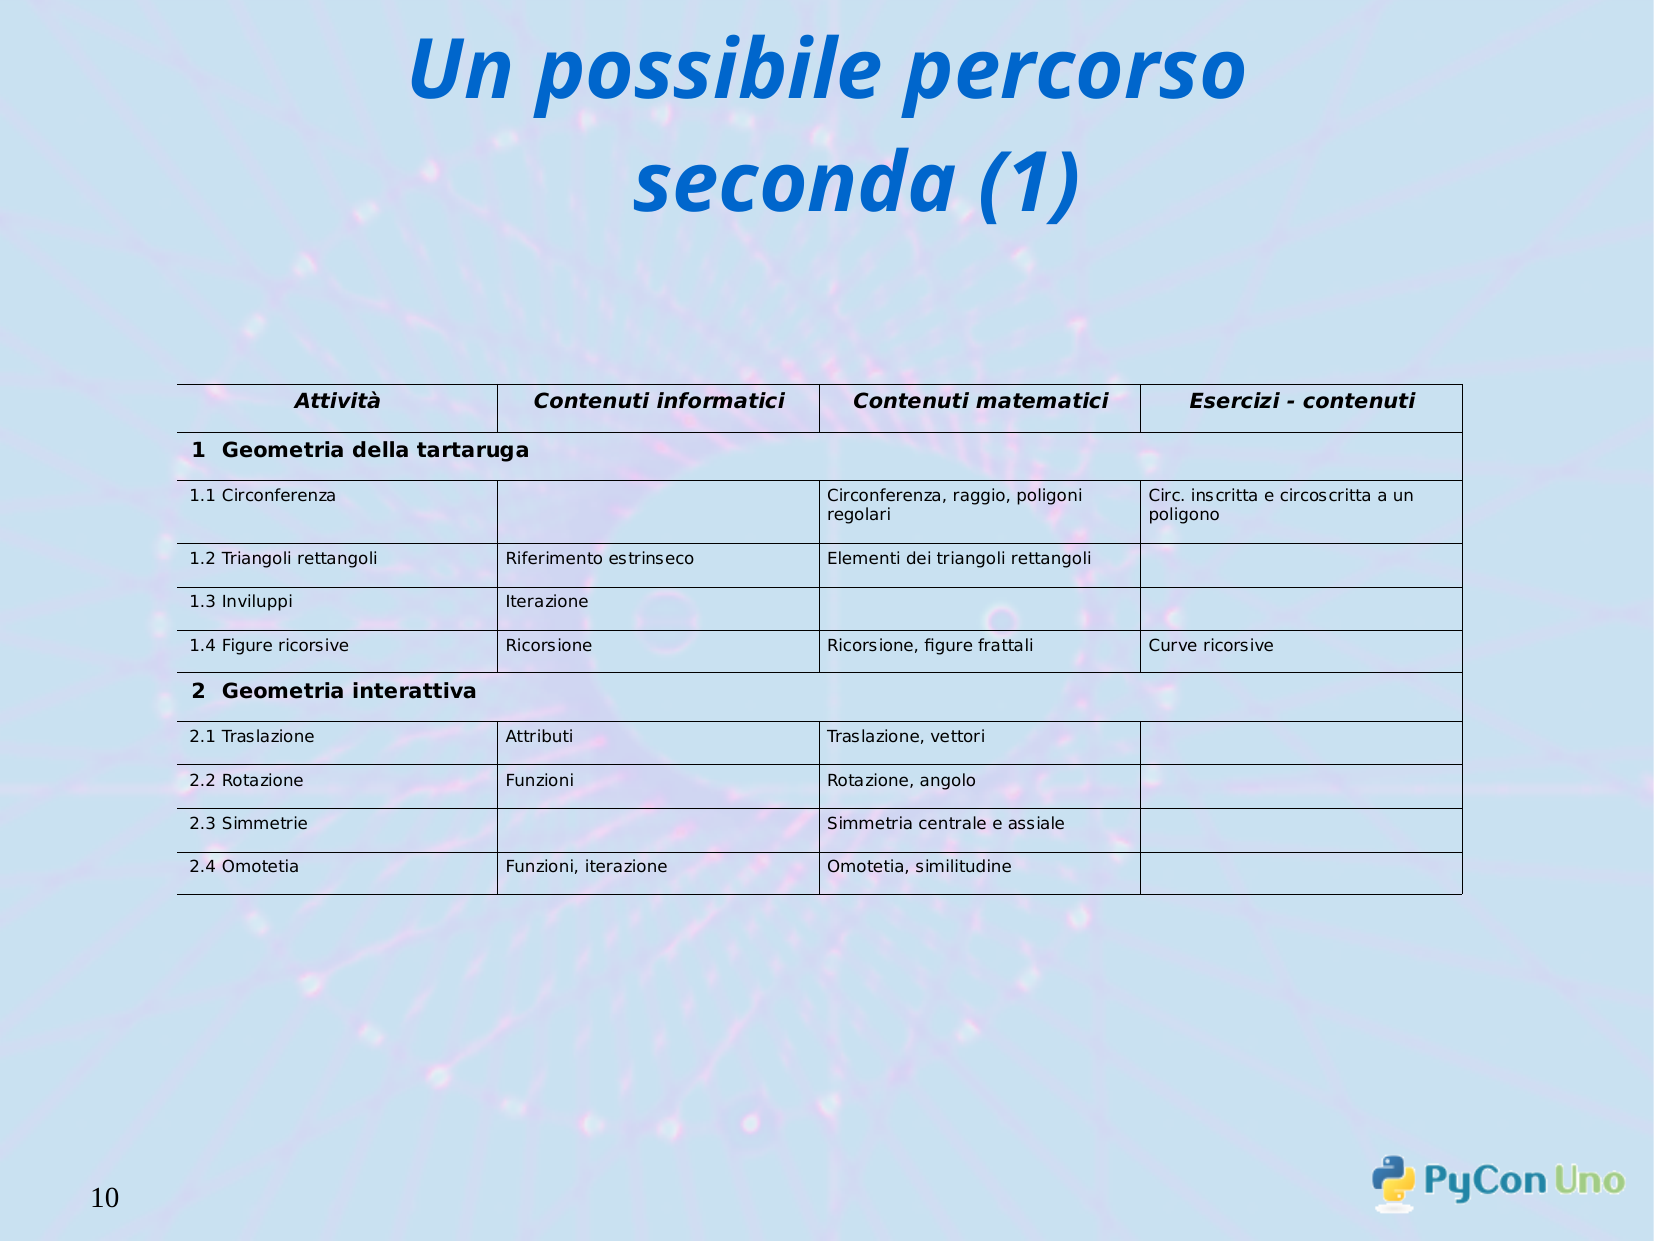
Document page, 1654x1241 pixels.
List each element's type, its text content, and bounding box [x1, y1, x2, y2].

subtitle [178, 364, 1570, 1147]
chart [177, 383, 1464, 1088]
picture [0, 0, 1654, 1241]
title Un possibile percorso seconda (1) [121, 19, 1534, 227]
